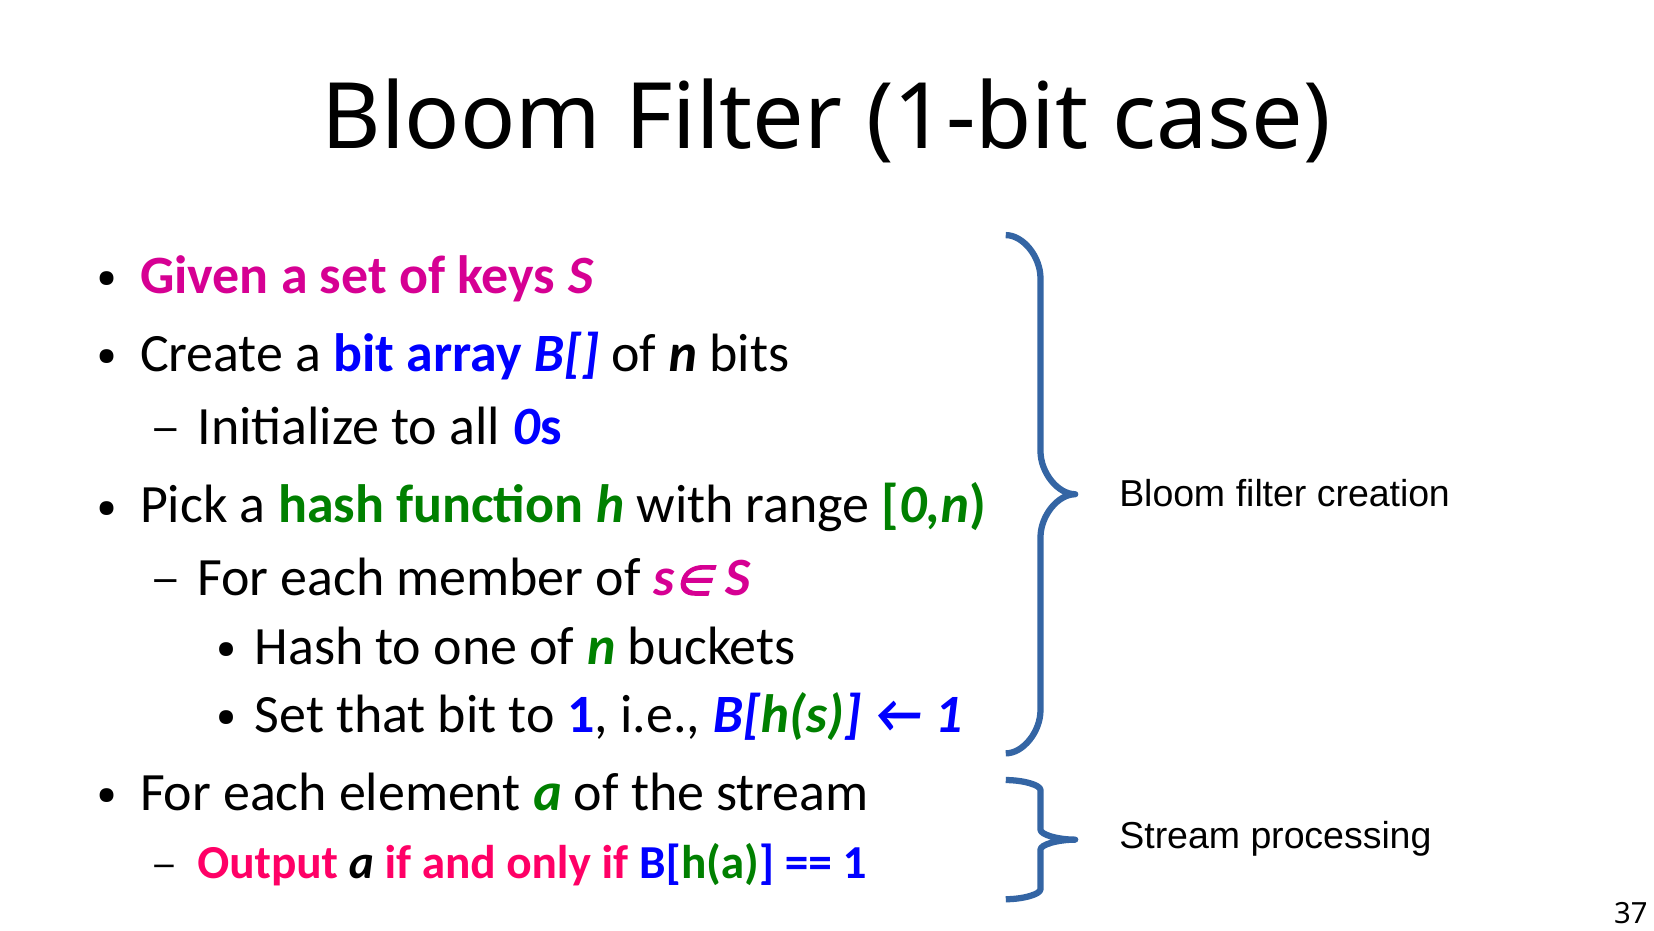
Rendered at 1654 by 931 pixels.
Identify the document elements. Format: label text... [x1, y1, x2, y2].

text_box Stream processing [1104, 807, 1614, 865]
title Bloom Filter (1-bit case) [82, 1, 1571, 226]
list Given a set of keys S Create a bit array B[] of n bits Initialize to all 0s Pick a hash function h with range [0,n) For each member of s S Hash to one of n buckets Set that bit to 1, i.e., B[h(s)] ← 1 For each element a of the stream Output a if and only if B[h(a)] == 1 [82, 253, 1571, 892]
text_box Bloom filter creation [1104, 465, 1614, 522]
